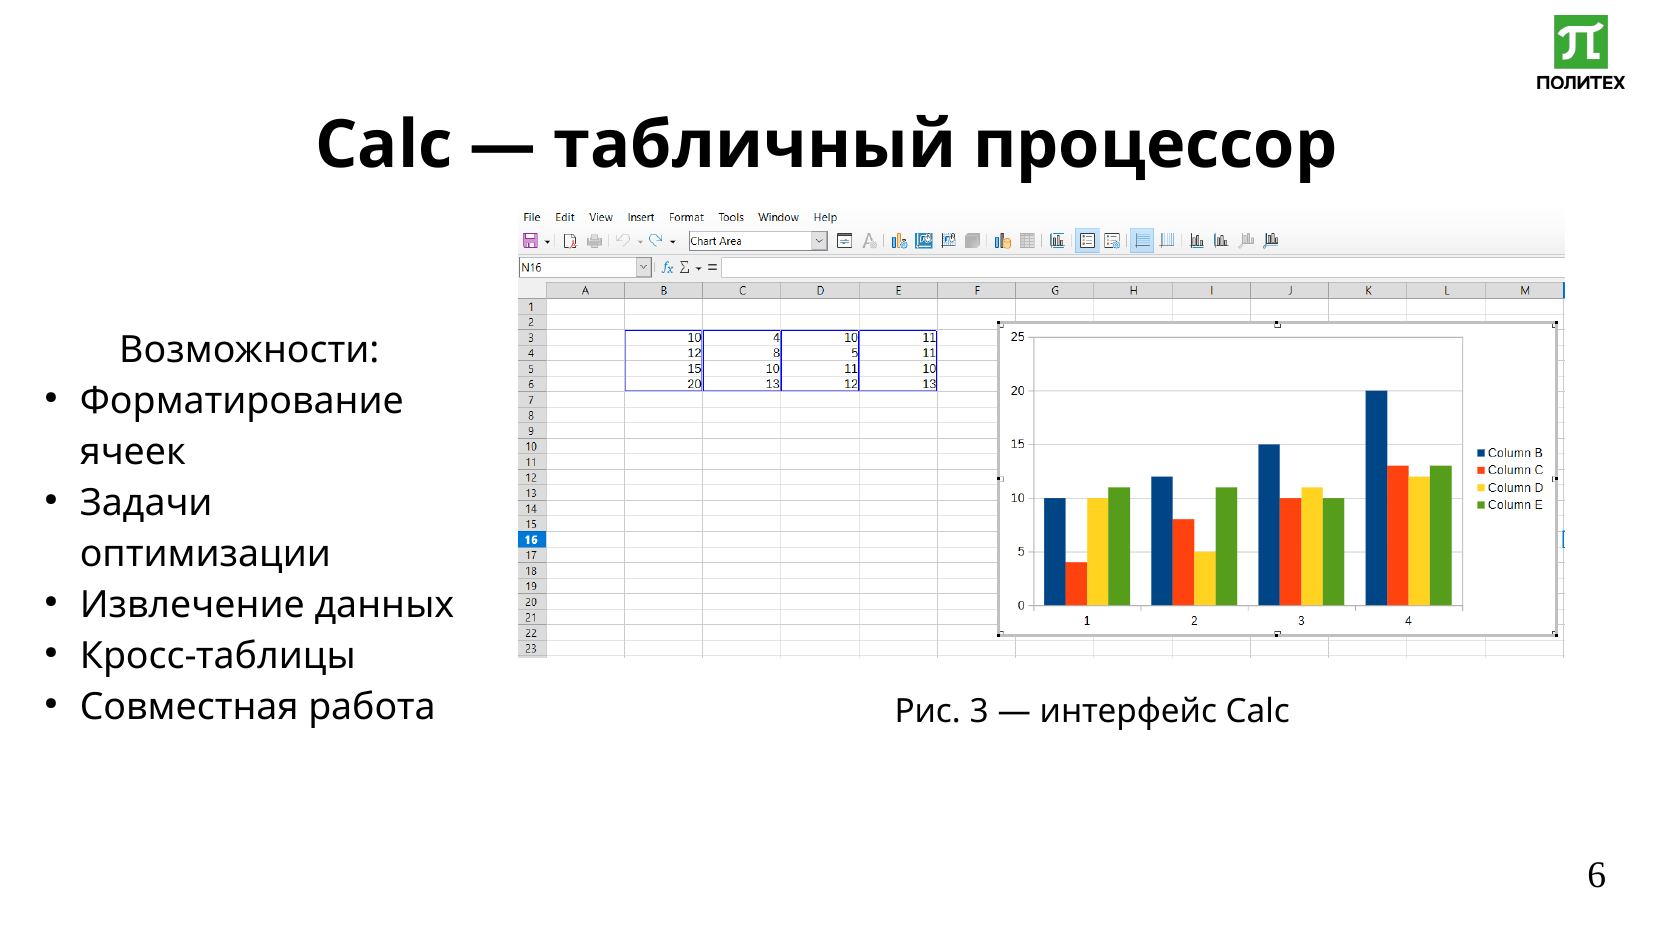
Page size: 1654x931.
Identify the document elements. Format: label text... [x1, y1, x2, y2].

picture [1537, 15, 1625, 89]
text_box Возможности: Форматирование ячеек Задачи оптимизации Извлечение данных Кросс-таблицы Совместная работа [29, 315, 473, 739]
text_box <number> [1572, 847, 1654, 931]
picture [518, 206, 1565, 658]
text_box Calc — табличный процессор [0, 88, 1654, 292]
text_box Рис. 3 ― интерфейс Calc [797, 679, 1388, 768]
